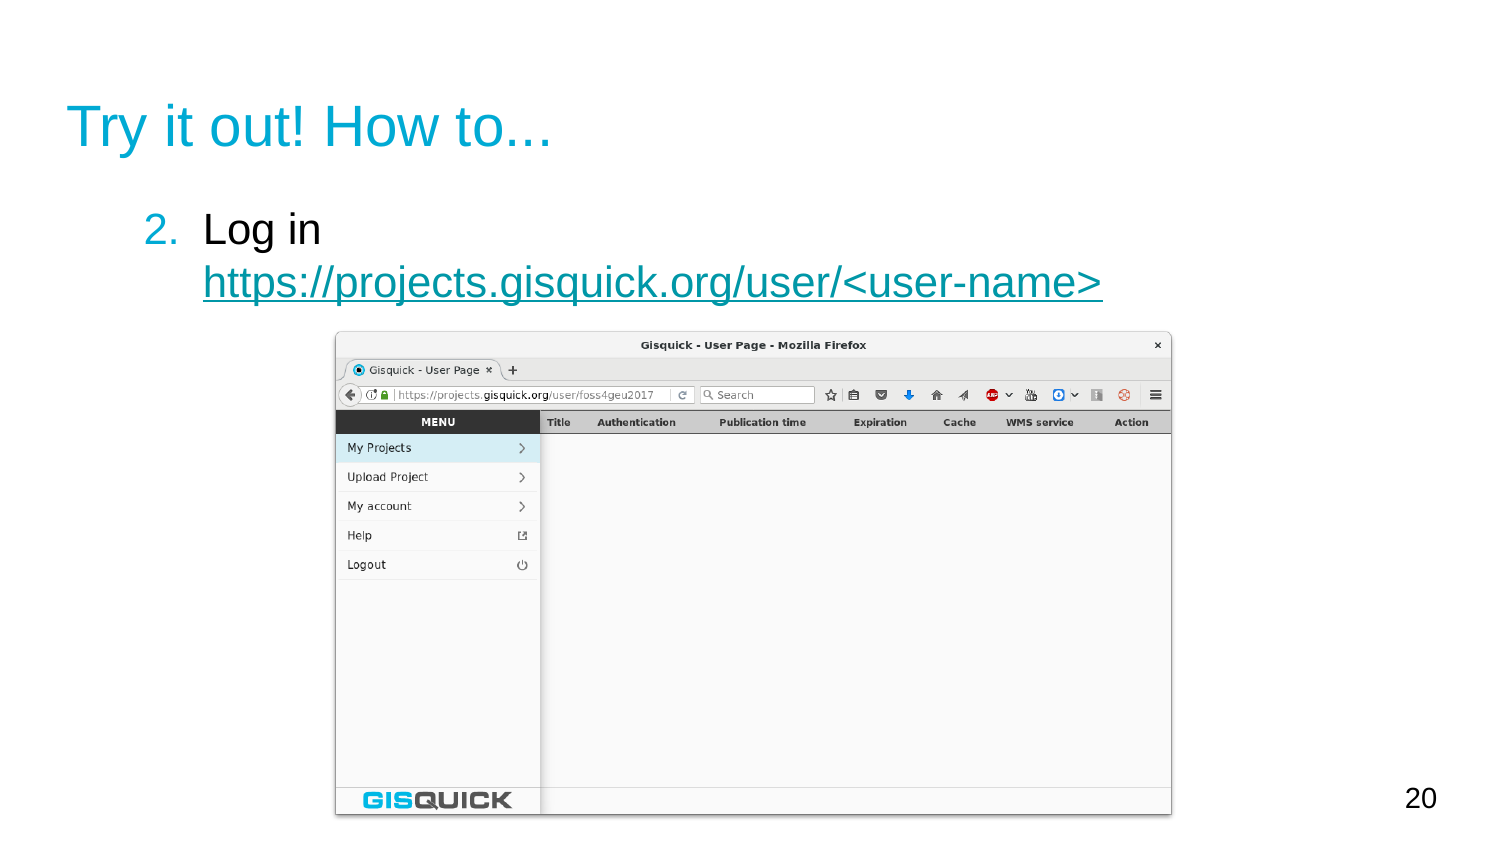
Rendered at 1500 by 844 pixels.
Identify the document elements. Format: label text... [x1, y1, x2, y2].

title Try it out! How to... [51, 72, 1449, 167]
list Log in https://projects.gisquick.org/user/<user-name> [112, 185, 1388, 747]
slide_number <číslo> [1389, 764, 1480, 830]
picture [328, 326, 1178, 821]
